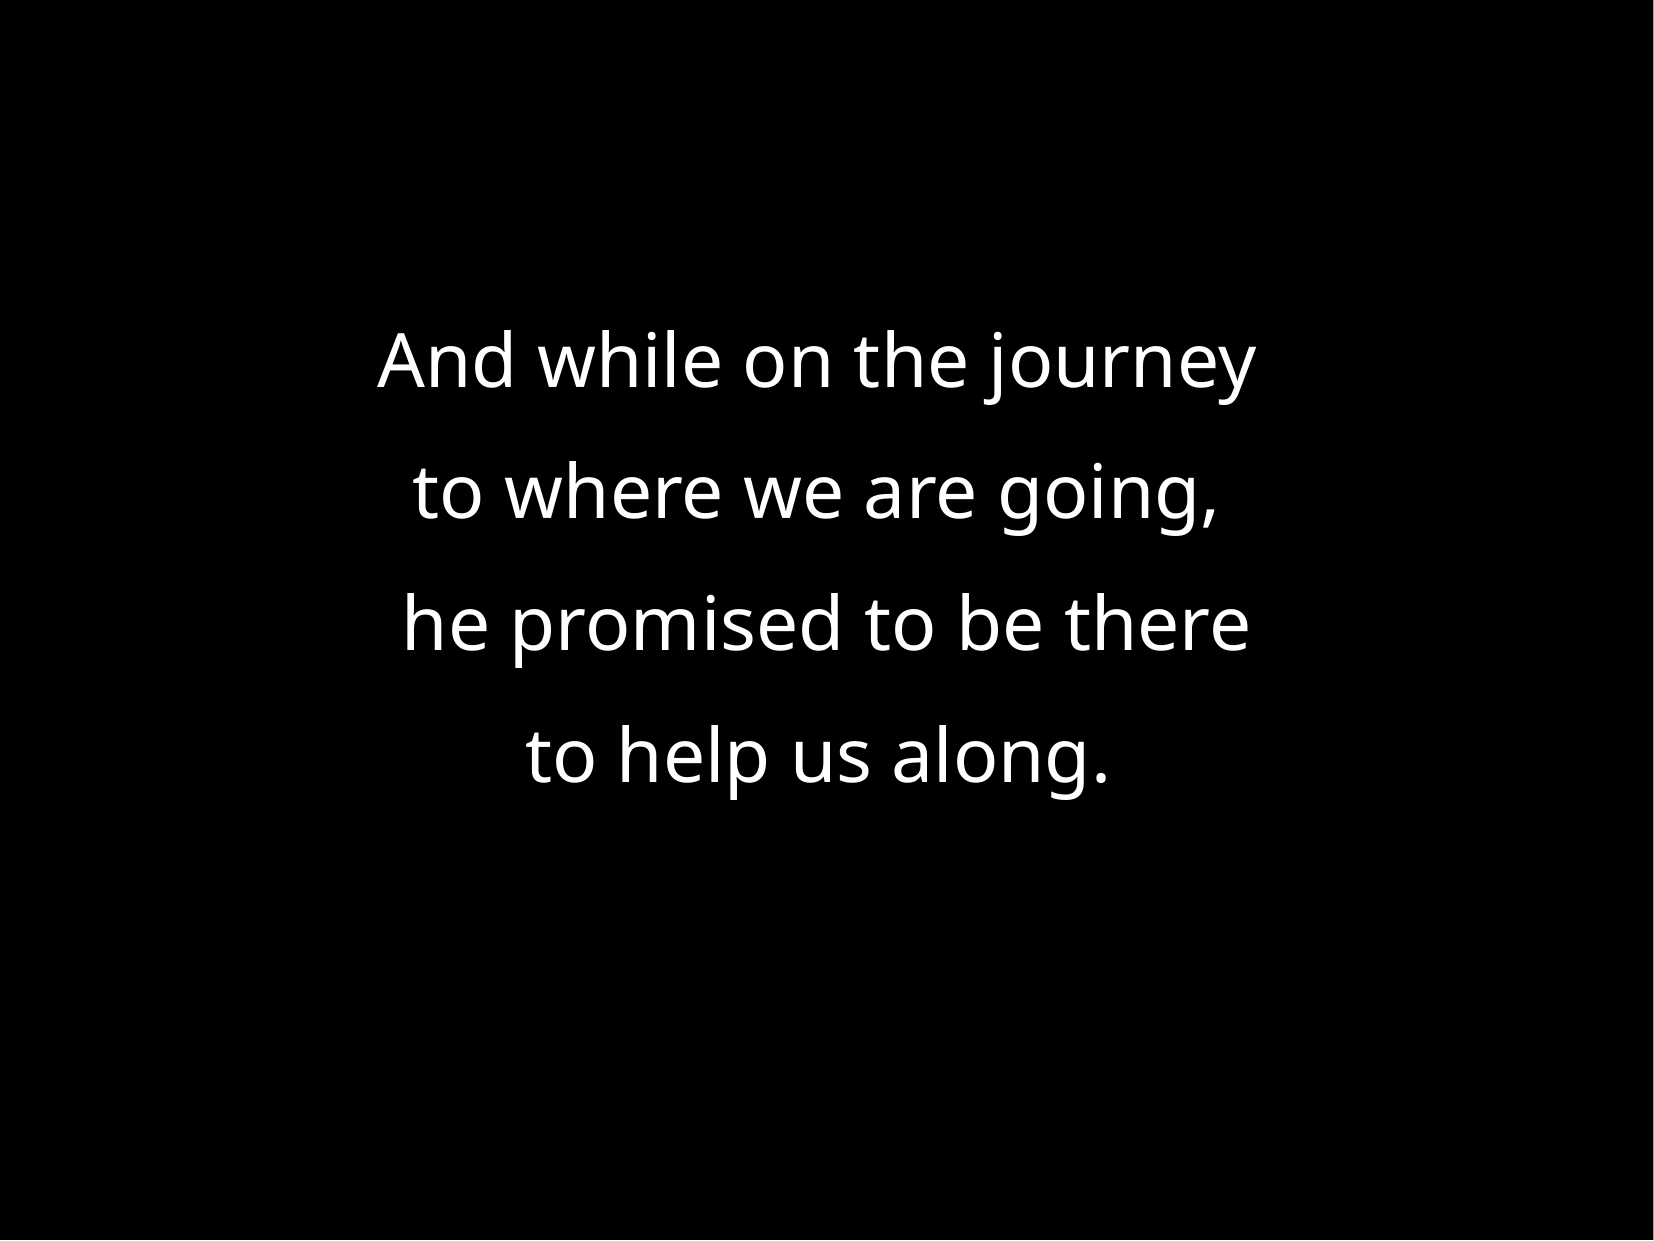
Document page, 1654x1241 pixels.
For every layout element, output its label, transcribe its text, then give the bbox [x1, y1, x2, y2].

list And while on the journey to where we are going, he promised to be there to help us along. [0, 307, 1654, 1027]
